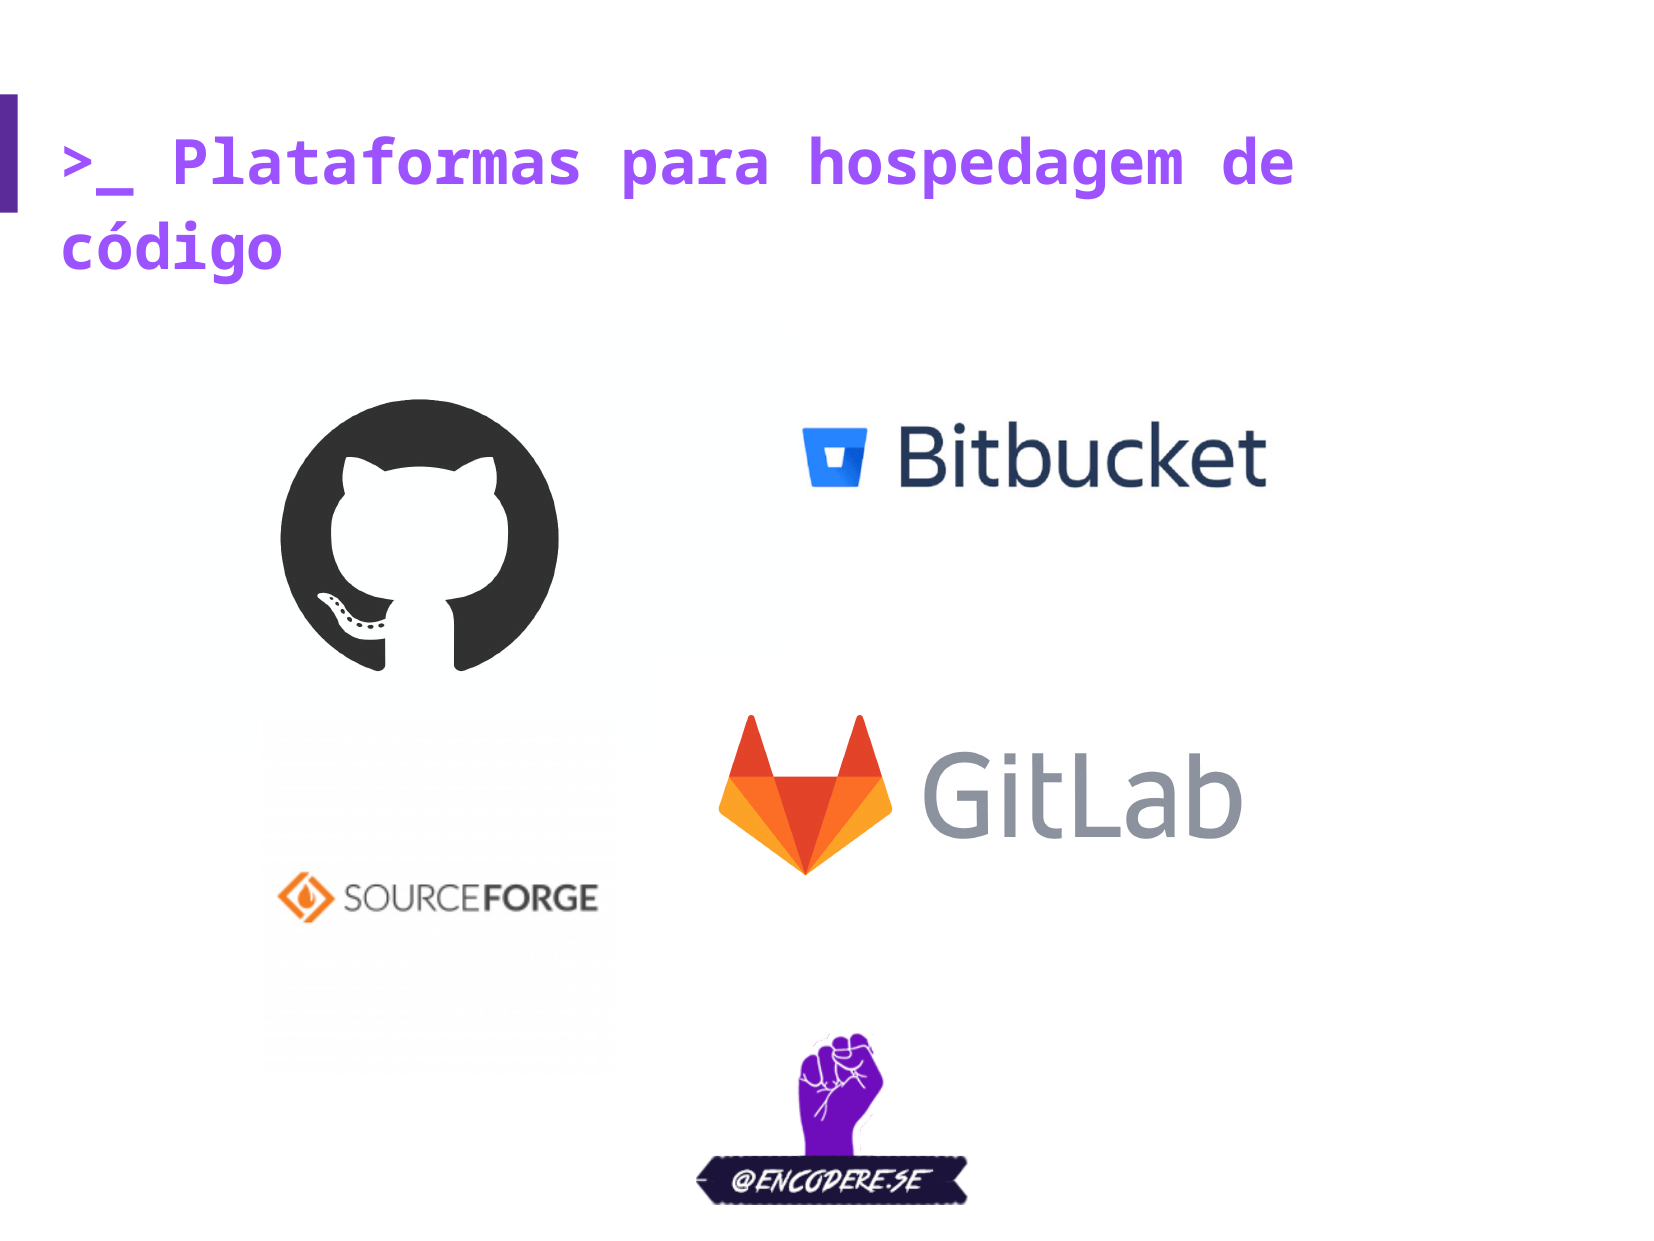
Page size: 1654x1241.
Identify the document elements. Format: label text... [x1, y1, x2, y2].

text_box [0, 94, 18, 213]
picture [47, 212, 1305, 1075]
title >_ Plataformas para hospedagem de código [59, 118, 1489, 273]
picture [696, 1027, 969, 1205]
